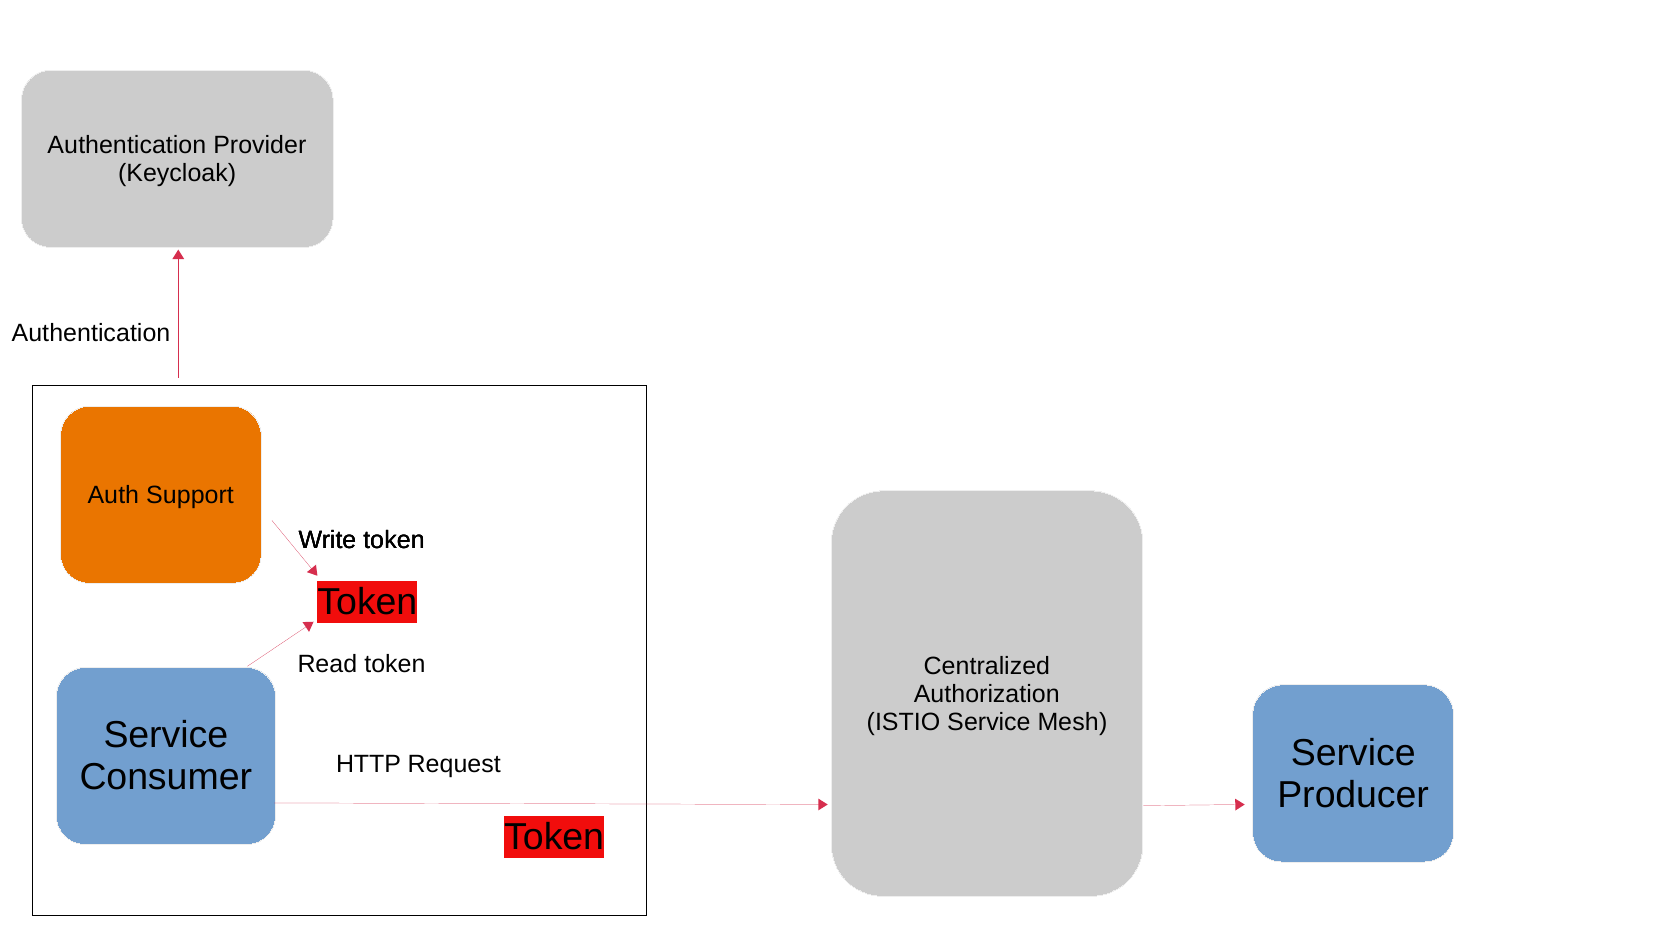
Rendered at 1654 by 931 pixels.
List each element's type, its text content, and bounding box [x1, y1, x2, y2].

text_box Authentication Provider (Keycloak) [21, 70, 334, 248]
text_box Centralized Authorization (ISTIO Service Mesh) [831, 490, 1143, 897]
text_box Authentication [0, 311, 196, 357]
text_box Write token [283, 518, 440, 564]
text_box Read token [282, 642, 441, 688]
text_box Service Producer [1252, 684, 1454, 863]
text_box Token [489, 808, 620, 908]
text_box Auth Support [60, 406, 262, 584]
text_box Token [302, 573, 433, 642]
text_box HTTP Request [321, 742, 517, 788]
text_box Service Consumer [56, 667, 276, 845]
